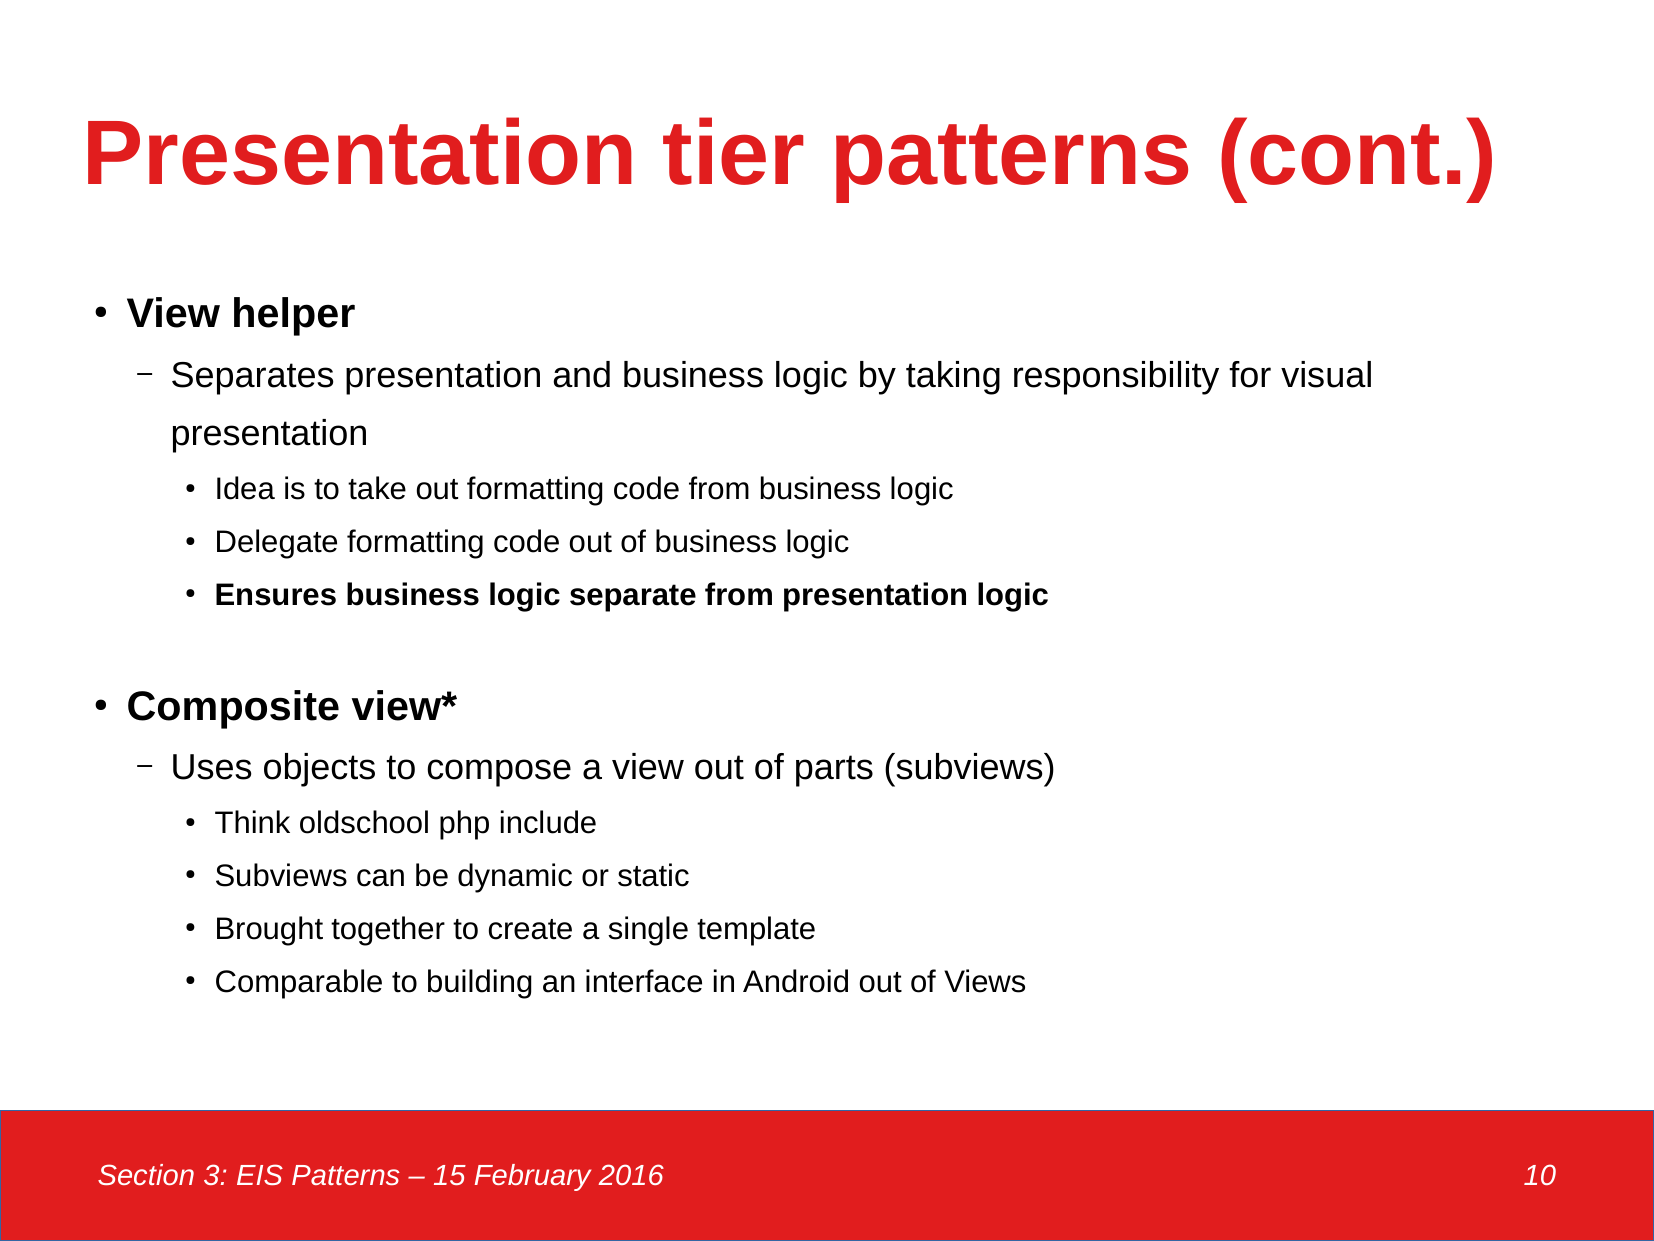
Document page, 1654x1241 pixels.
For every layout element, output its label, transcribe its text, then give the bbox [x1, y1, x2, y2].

list View helper Separates presentation and business logic by taking responsibility for visual presentation Idea is to take out formatting code from business logic Delegate formatting code out of business logic Ensures business logic separate from presentation logic Composite view* Uses objects to compose a view out of parts (subviews) Think oldschool php include Subviews can be dynamic or static Brought together to create a single template Comparable to building an interface in Android out of Views [82, 290, 1571, 1010]
title Presentation tier patterns (cont.) [82, 49, 1571, 257]
